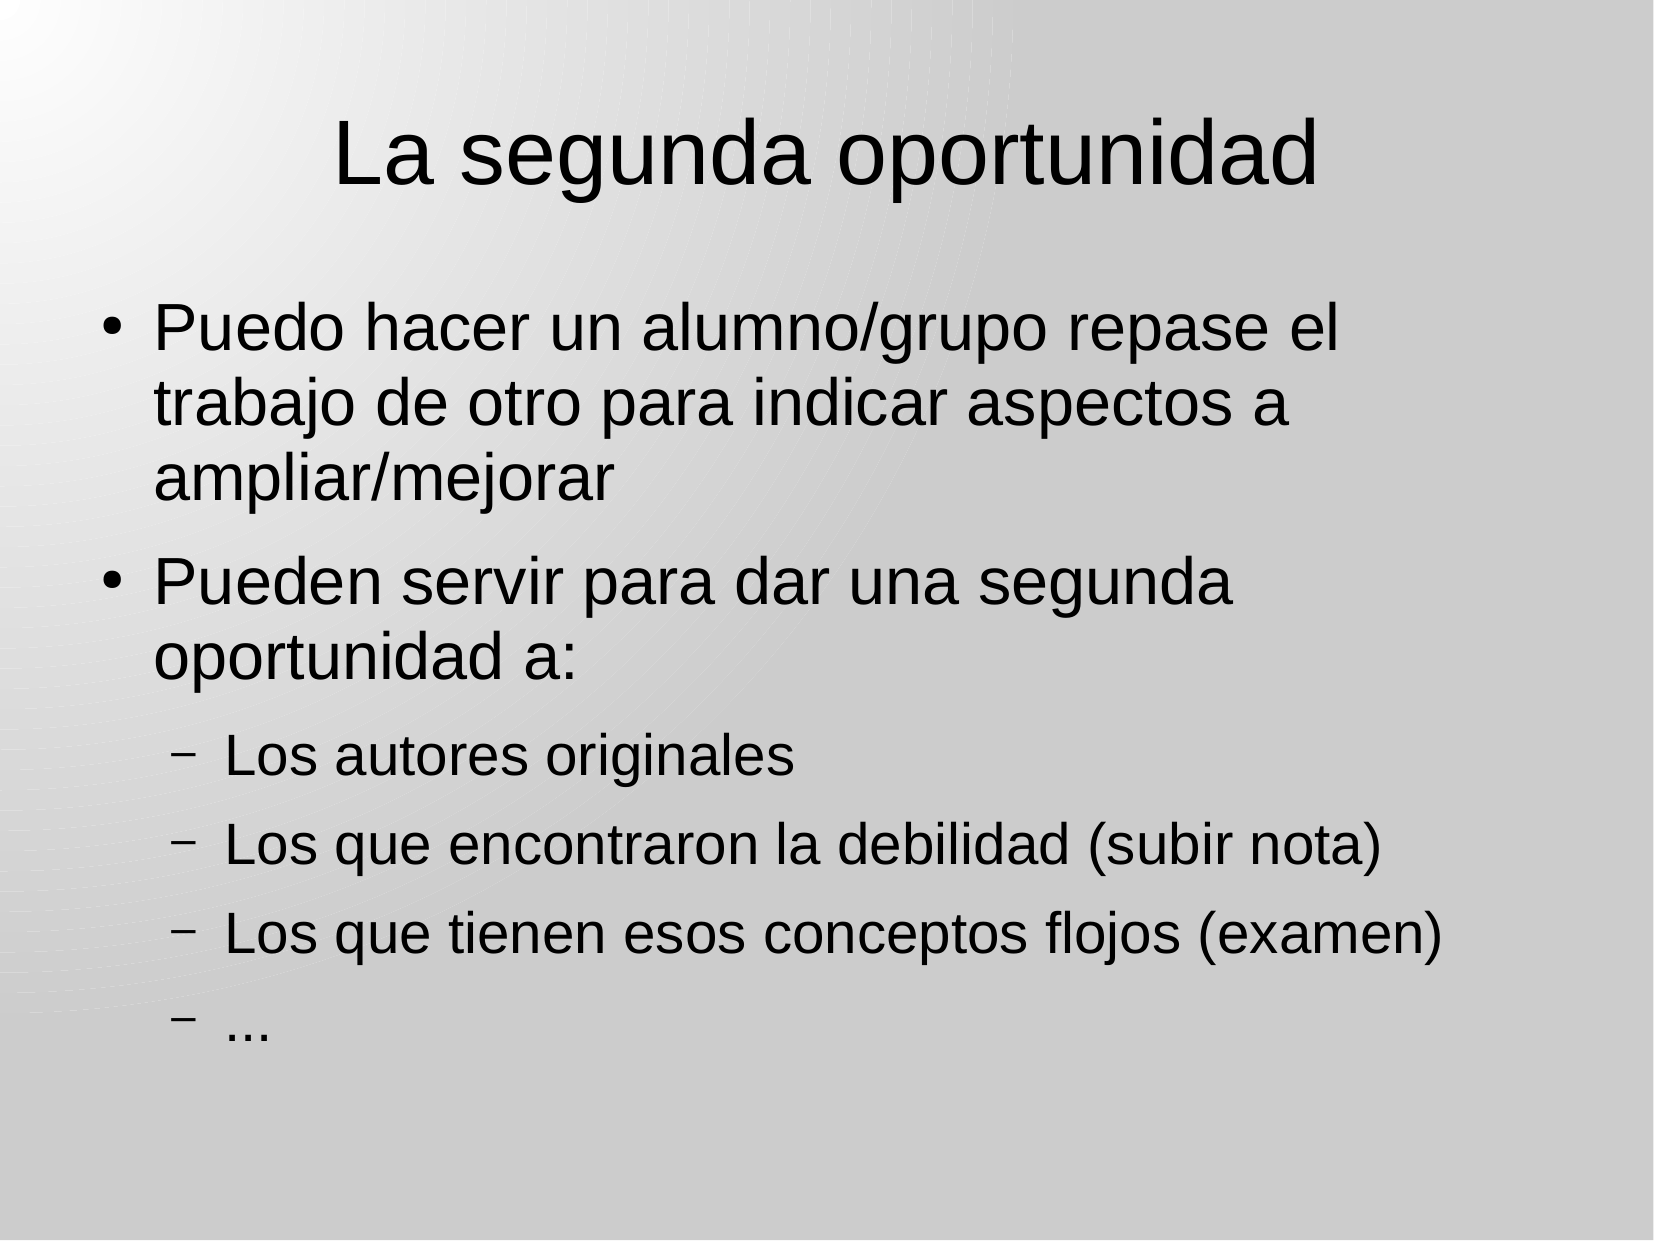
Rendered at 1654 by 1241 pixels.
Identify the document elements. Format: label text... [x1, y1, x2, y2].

list Puedo hacer un alumno/grupo repase el trabajo de otro para indicar aspectos a ampliar/mejorar Pueden servir para dar una segunda oportunidad a: Los autores originales Los que encontraron la debilidad (subir nota) Los que tienen esos conceptos flojos (examen) ... [82, 290, 1538, 1109]
title La segunda oportunidad [82, 49, 1571, 257]
